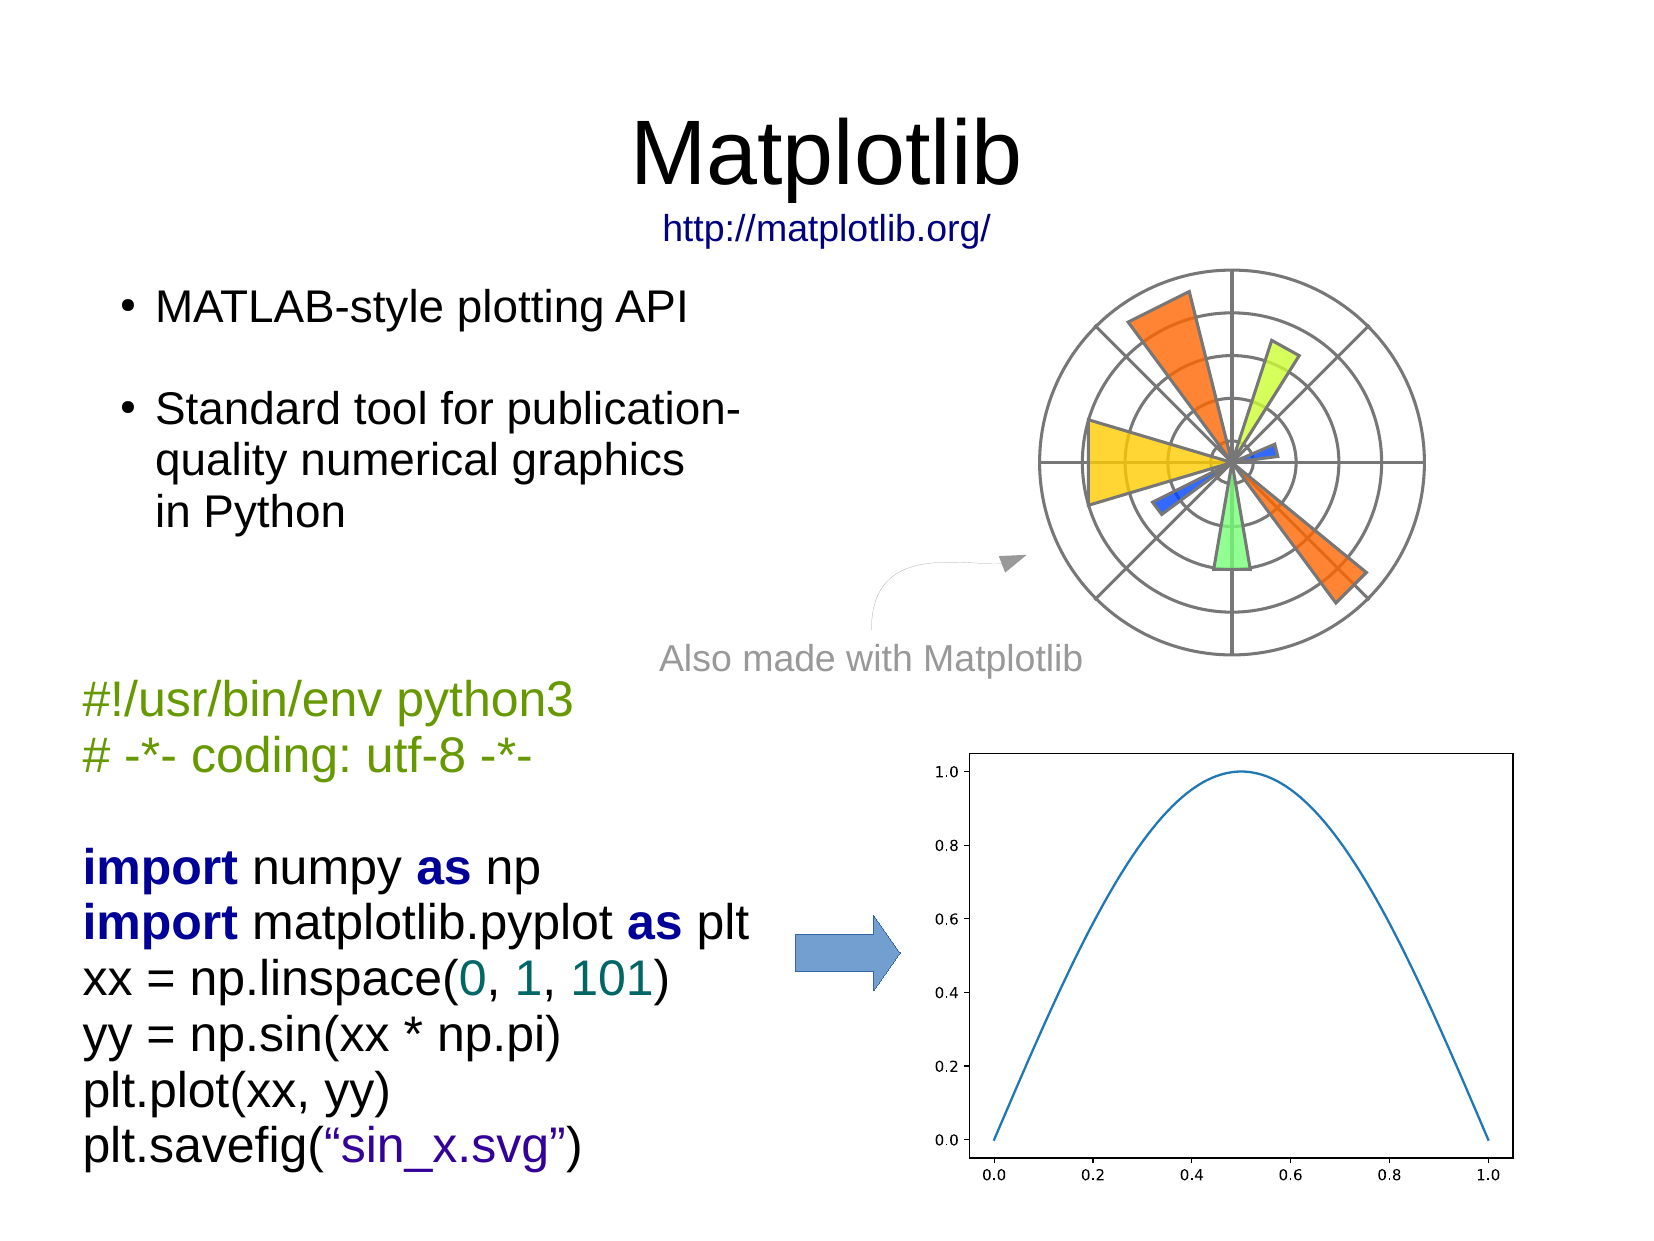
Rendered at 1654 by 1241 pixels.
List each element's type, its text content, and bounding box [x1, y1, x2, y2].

picture [881, 690, 1582, 1216]
title Matplotlib [82, 49, 1571, 257]
text_box Also made with Matplotlib [644, 630, 1099, 687]
text_box http://matplotlib.org/ [647, 199, 1007, 257]
text_box MATLAB-style plotting API Standard tool for publication-quality numerical graphics in Python [105, 273, 826, 664]
text_box [795, 915, 901, 991]
picture [1035, 265, 1430, 660]
text_box #!/usr/bin/env python3 # -*- coding: utf-8 -*- import numpy as np import matplotlib.pyplot as plt xx = np.linspace(0, 1, 101) yy = np.sin(xx * np.pi) plt.plot(xx, yy) plt.savefig(“sin_x.svg”) [67, 664, 1186, 1186]
